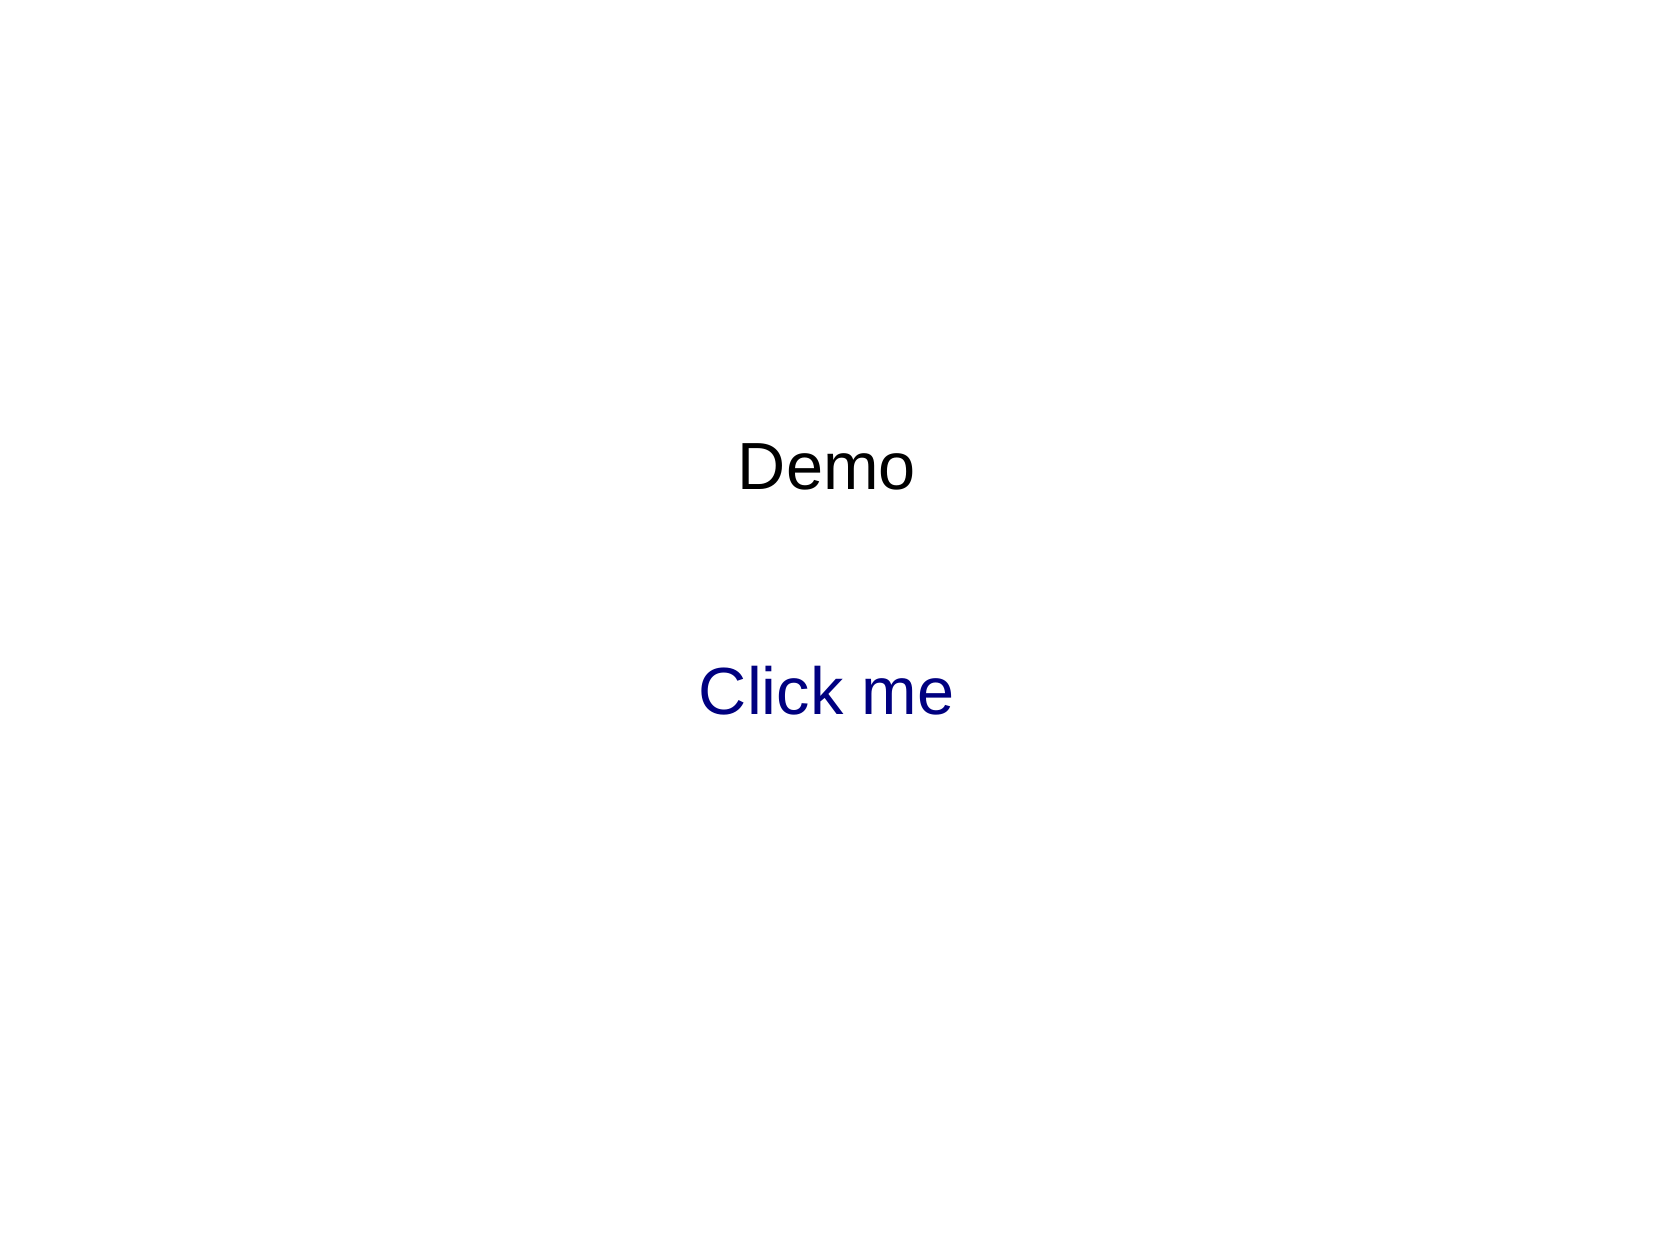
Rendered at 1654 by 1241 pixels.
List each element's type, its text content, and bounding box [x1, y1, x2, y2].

subtitle Demo Click me [82, 49, 1571, 1109]
